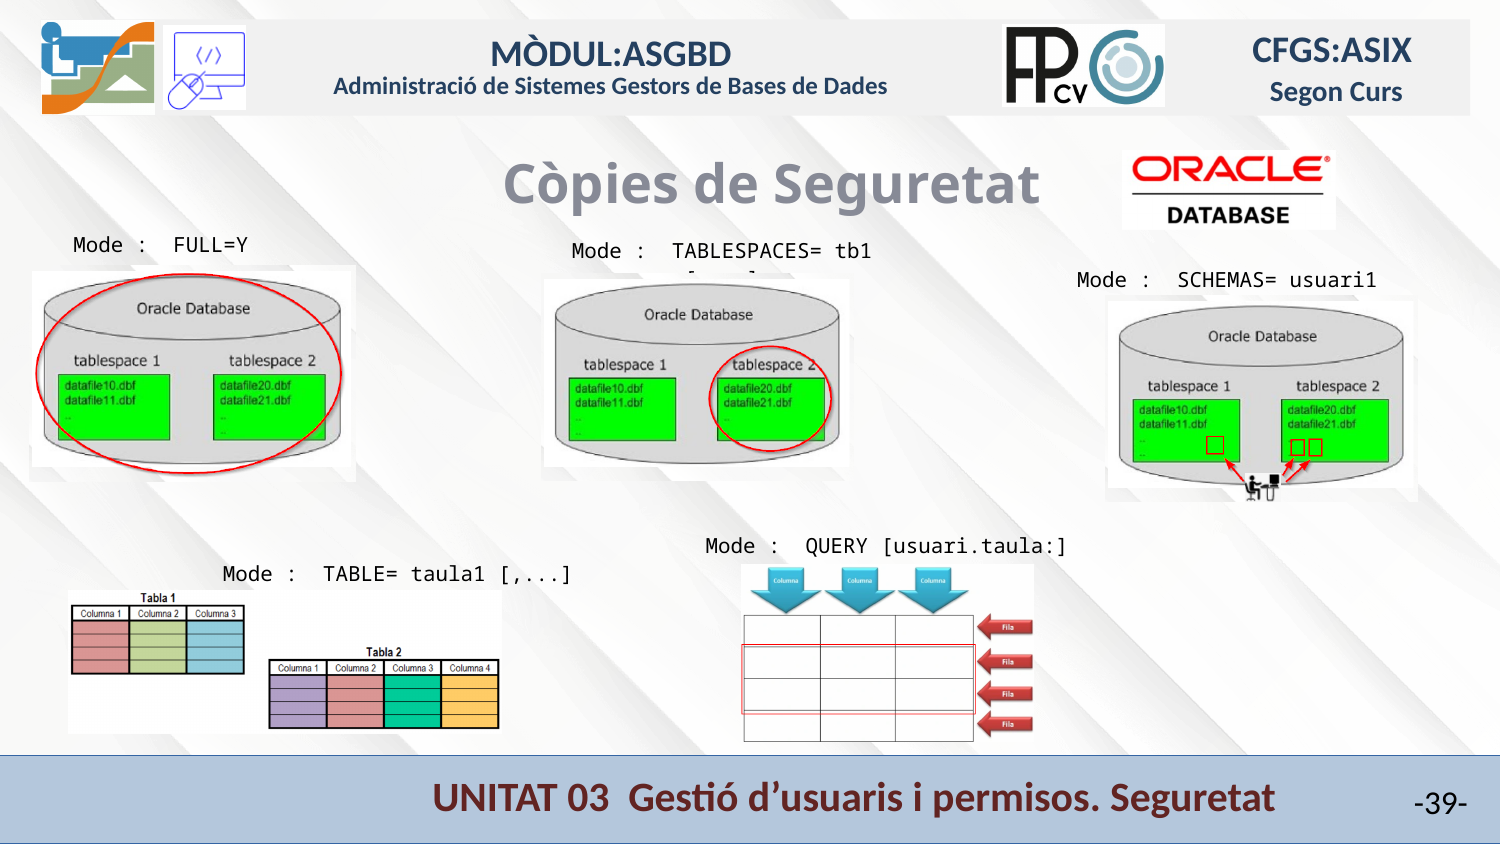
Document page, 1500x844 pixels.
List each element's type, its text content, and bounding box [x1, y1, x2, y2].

text_box Mode : TABLESPACES= tb1 [,...] [528, 236, 916, 299]
title Còpies de Seguretat [502, 149, 1159, 254]
text_box Mode : QUERY [usuari.taula:] WHERE .... [651, 531, 1123, 594]
picture [0, 0, 1500, 755]
text_box Mode : SCHEMAS= usuari1 [,...] [1033, 265, 1421, 361]
text_box Mode : FULL=Y [26, 229, 296, 325]
text_box Mode : TABLE= taula1 [,...] [204, 559, 592, 622]
